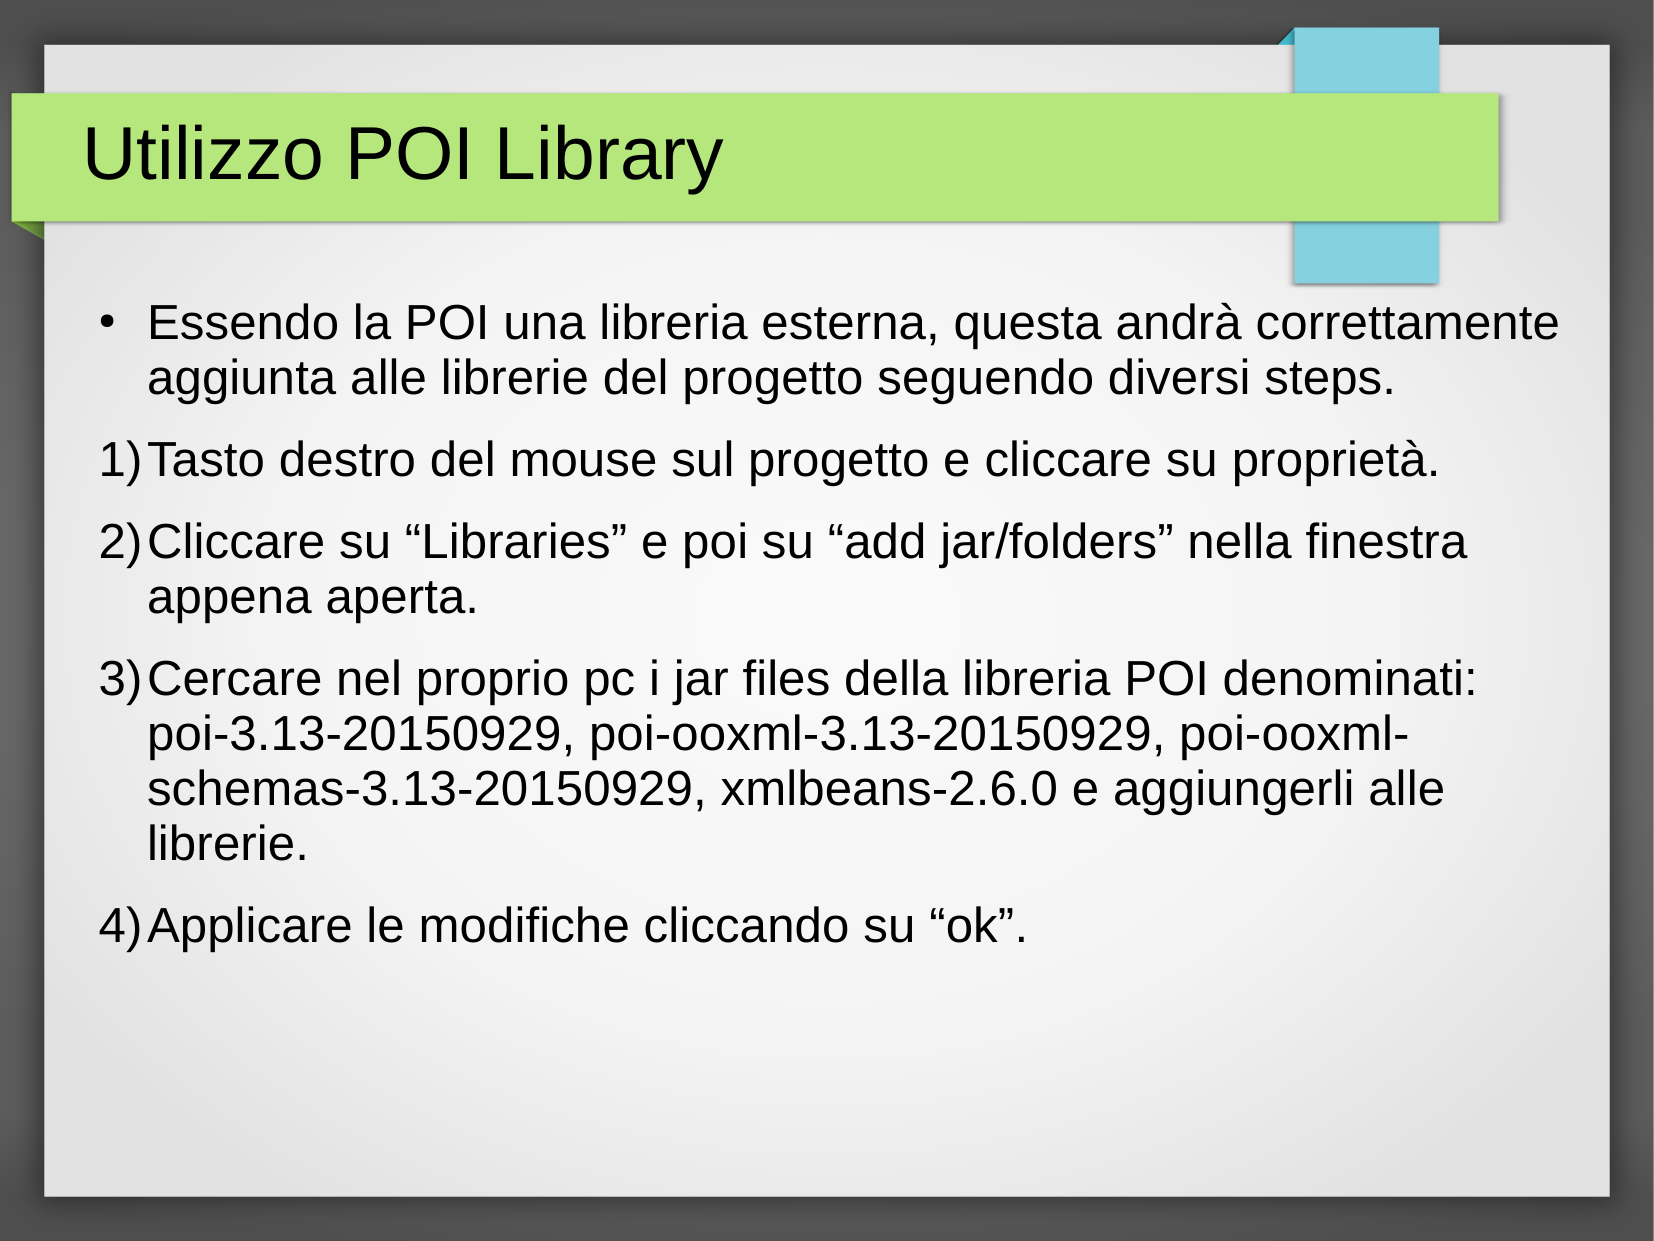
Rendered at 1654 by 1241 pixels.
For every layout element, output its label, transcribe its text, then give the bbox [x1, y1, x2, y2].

list Essendo la POI una libreria esterna, questa andrà correttamente aggiunta alle librerie del progetto seguendo diversi steps. Tasto destro del mouse sul progetto e cliccare su proprietà. Cliccare su “Libraries” e poi su “add jar/folders” nella finestra appena aperta. Cercare nel proprio pc i jar files della libreria POI denominati: poi-3.13-20150929, poi-ooxml-3.13-20150929, poi-ooxml-schemas-3.13-20150929, xmlbeans-2.6.0 e aggiungerli alle librerie. Applicare le modifiche cliccando su “ok”. [82, 295, 1571, 1015]
picture [0, 0, 1654, 1241]
title Utilizzo POI Library [82, 94, 1264, 213]
